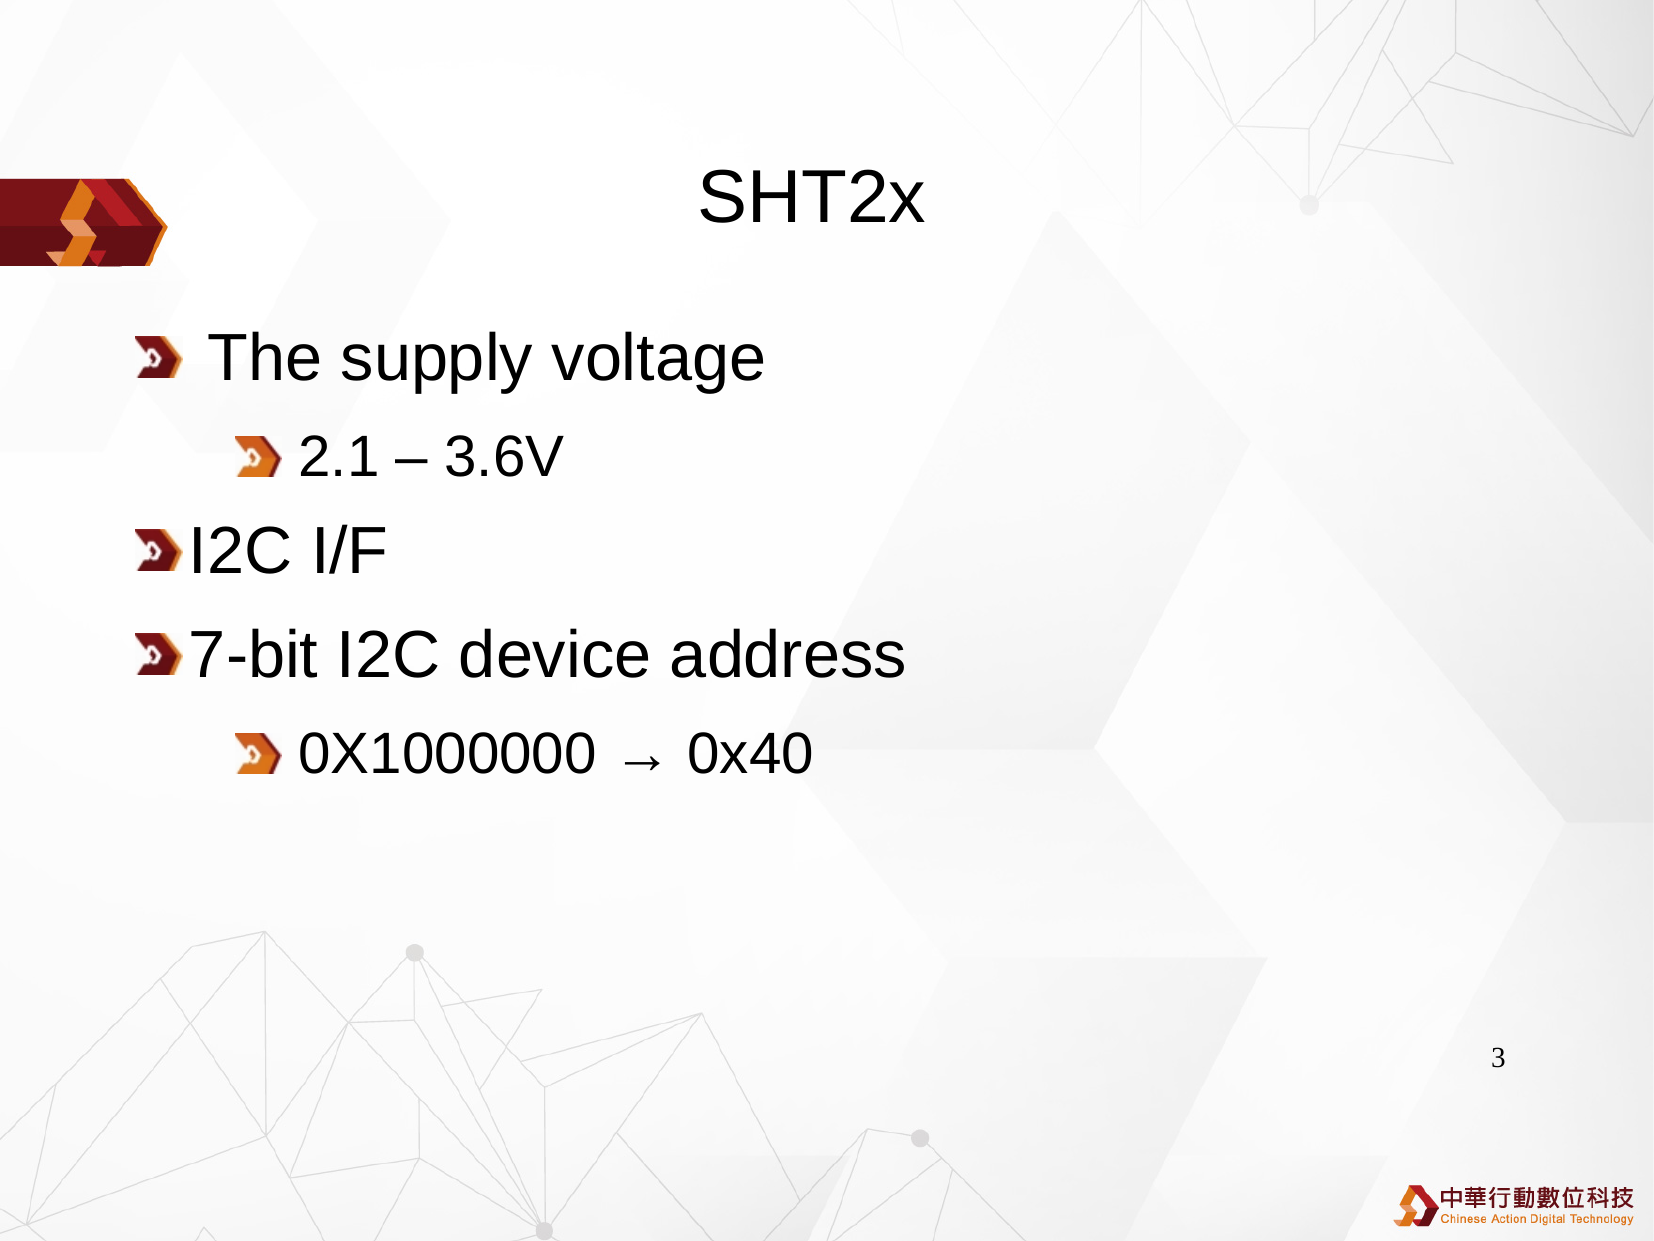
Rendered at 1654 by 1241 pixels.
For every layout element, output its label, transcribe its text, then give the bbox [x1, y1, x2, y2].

list The supply voltage 2.1 – 3.6V I2C I/F 7-bit I2C device address 0X1000000 → 0x40 [118, 319, 1571, 1040]
title SHT2x [118, 112, 1506, 281]
picture [0, 0, 1654, 1241]
